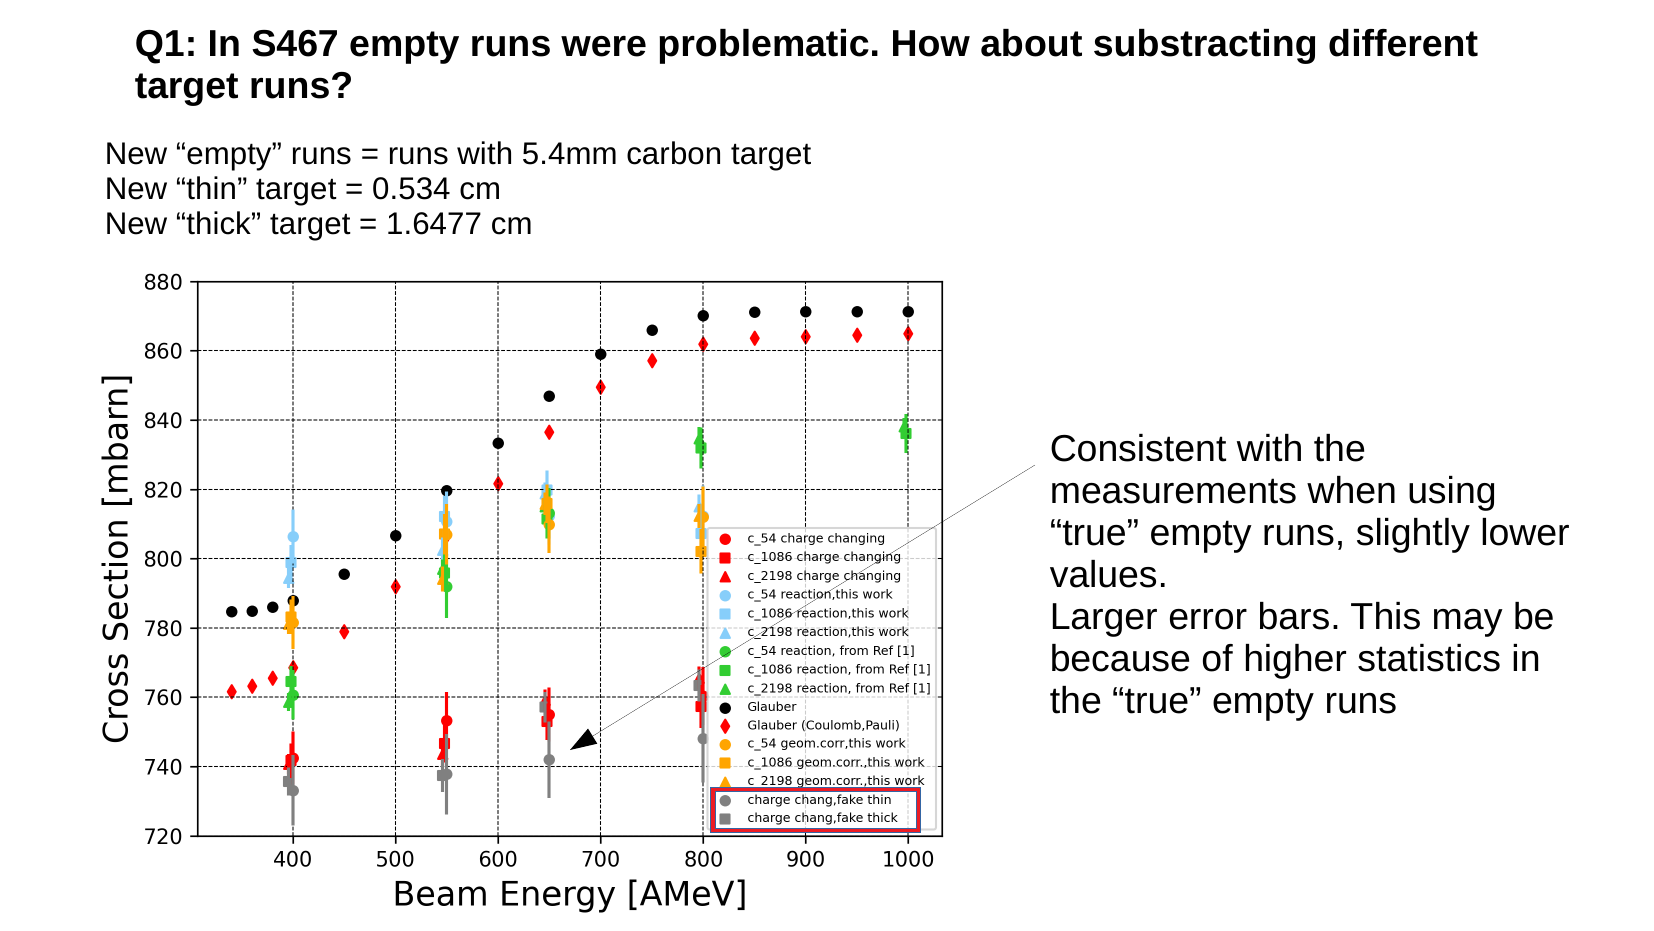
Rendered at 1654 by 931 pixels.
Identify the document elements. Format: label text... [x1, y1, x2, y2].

text_box [710, 787, 921, 833]
text_box Q1: In S467 empty runs were problematic. How about substracting different target runs? [120, 15, 1576, 114]
text_box New “empty” runs = runs with 5.4mm carbon target New “thin” target = 0.534 cm New “thick” target = 1.6477 cm [90, 129, 1021, 249]
picture [90, 256, 960, 916]
text_box Consistent with the measurements when using “true” empty runs, slightly lower values. Larger error bars. This may be because of higher statistics in the “true” empty runs [1035, 420, 1606, 729]
